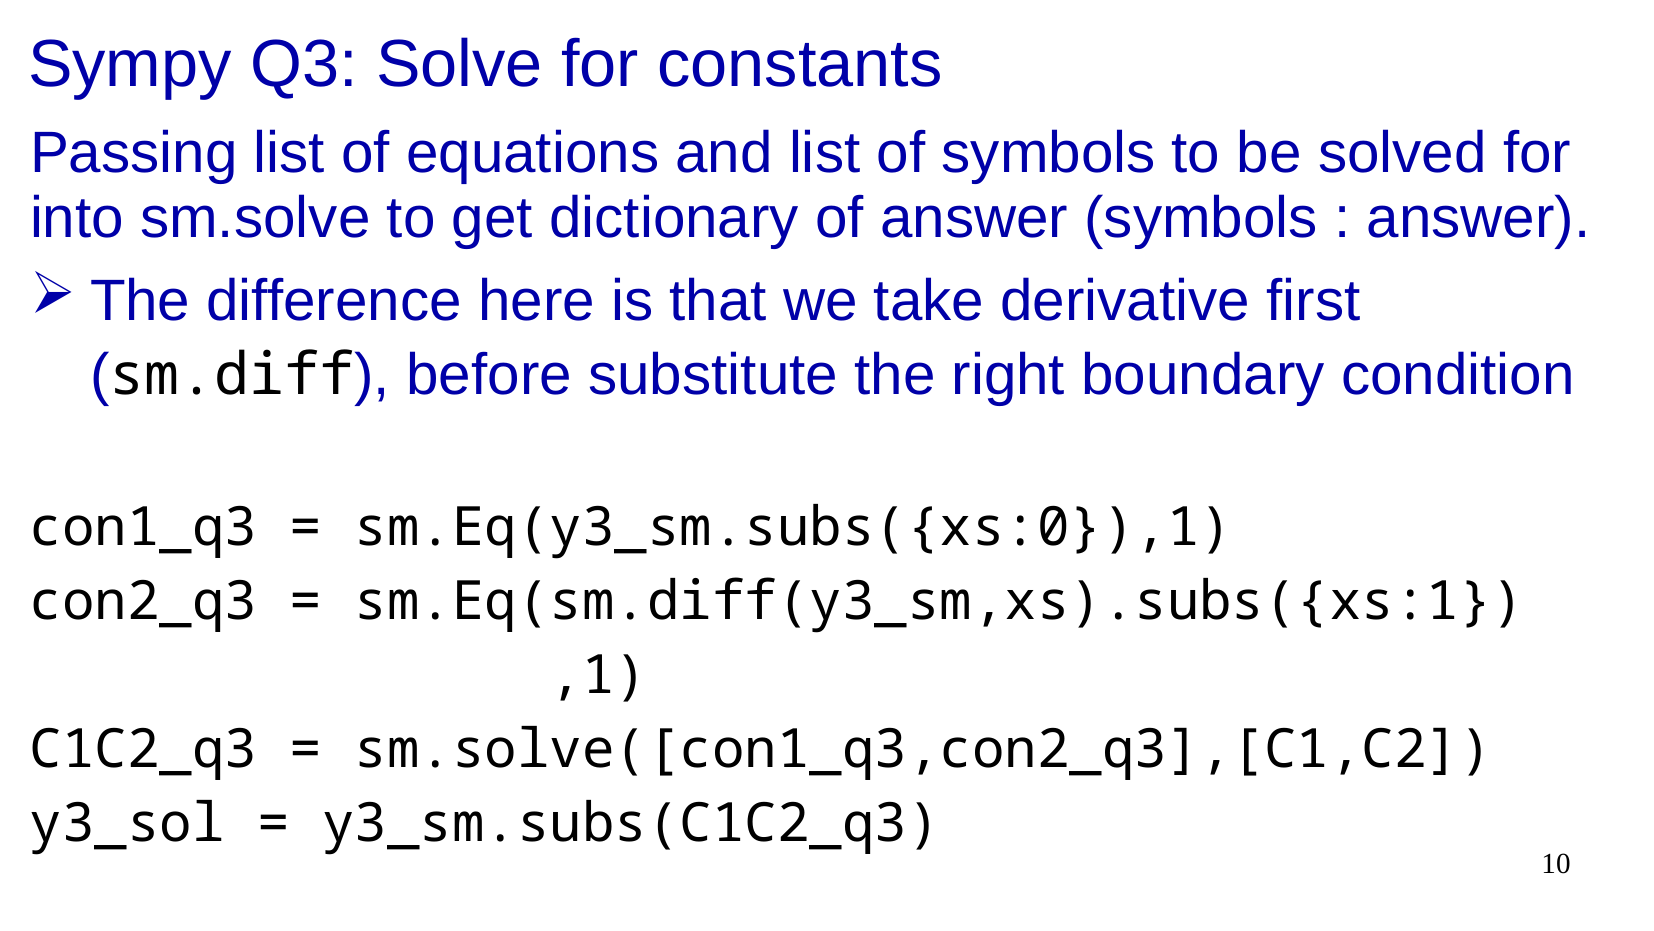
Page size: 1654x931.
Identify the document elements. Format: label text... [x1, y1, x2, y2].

title Sympy Q3: Solve for constants [28, 21, 1626, 106]
list Passing list of equations and list of symbols to be solved for into sm.solve to get dictionary of answer (symbols : answer). The difference here is that we take derivative first (sm.diff), before substitute the right boundary condition [30, 120, 1645, 916]
text_box con1_q3 = sm.Eq(y3_sm.subs({xs:0}),1) con2_q3 = sm.Eq(sm.diff(y3_sm,xs).subs({xs:1}) ,1) C1C2_q3 = sm.solve([con1_q3,con2_q3],[C1,C2]) y3_sol = y3_sm.subs(C1C2_q3) [15, 480, 1636, 826]
